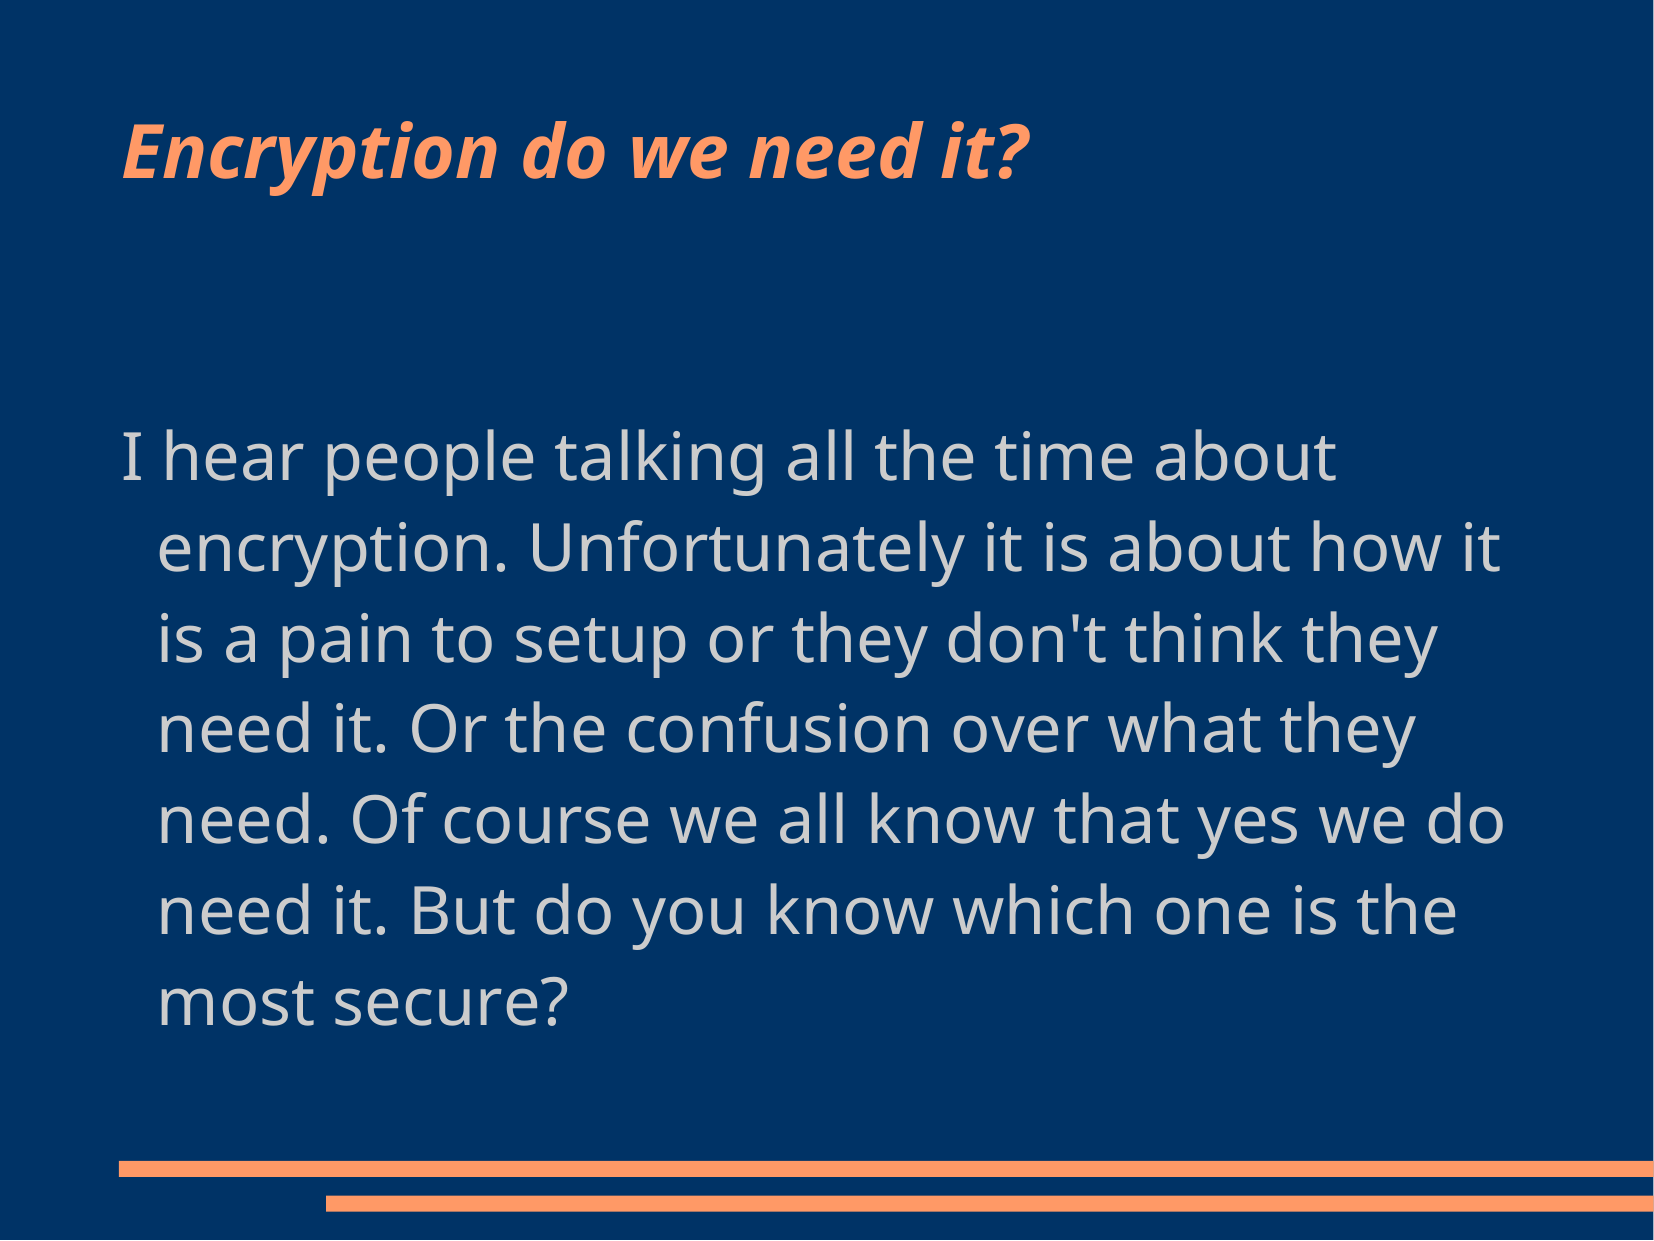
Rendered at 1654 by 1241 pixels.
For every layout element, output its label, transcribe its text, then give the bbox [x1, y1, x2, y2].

subtitle I hear people talking all the time about encryption. Unfortunately it is about how it is a pain to setup or they don't think they need it. Or the confusion over what they need. Of course we all know that yes we do need it. But do you know which one is the most secure? [121, 322, 1561, 1133]
title Encryption do we need it? [121, 46, 1534, 254]
